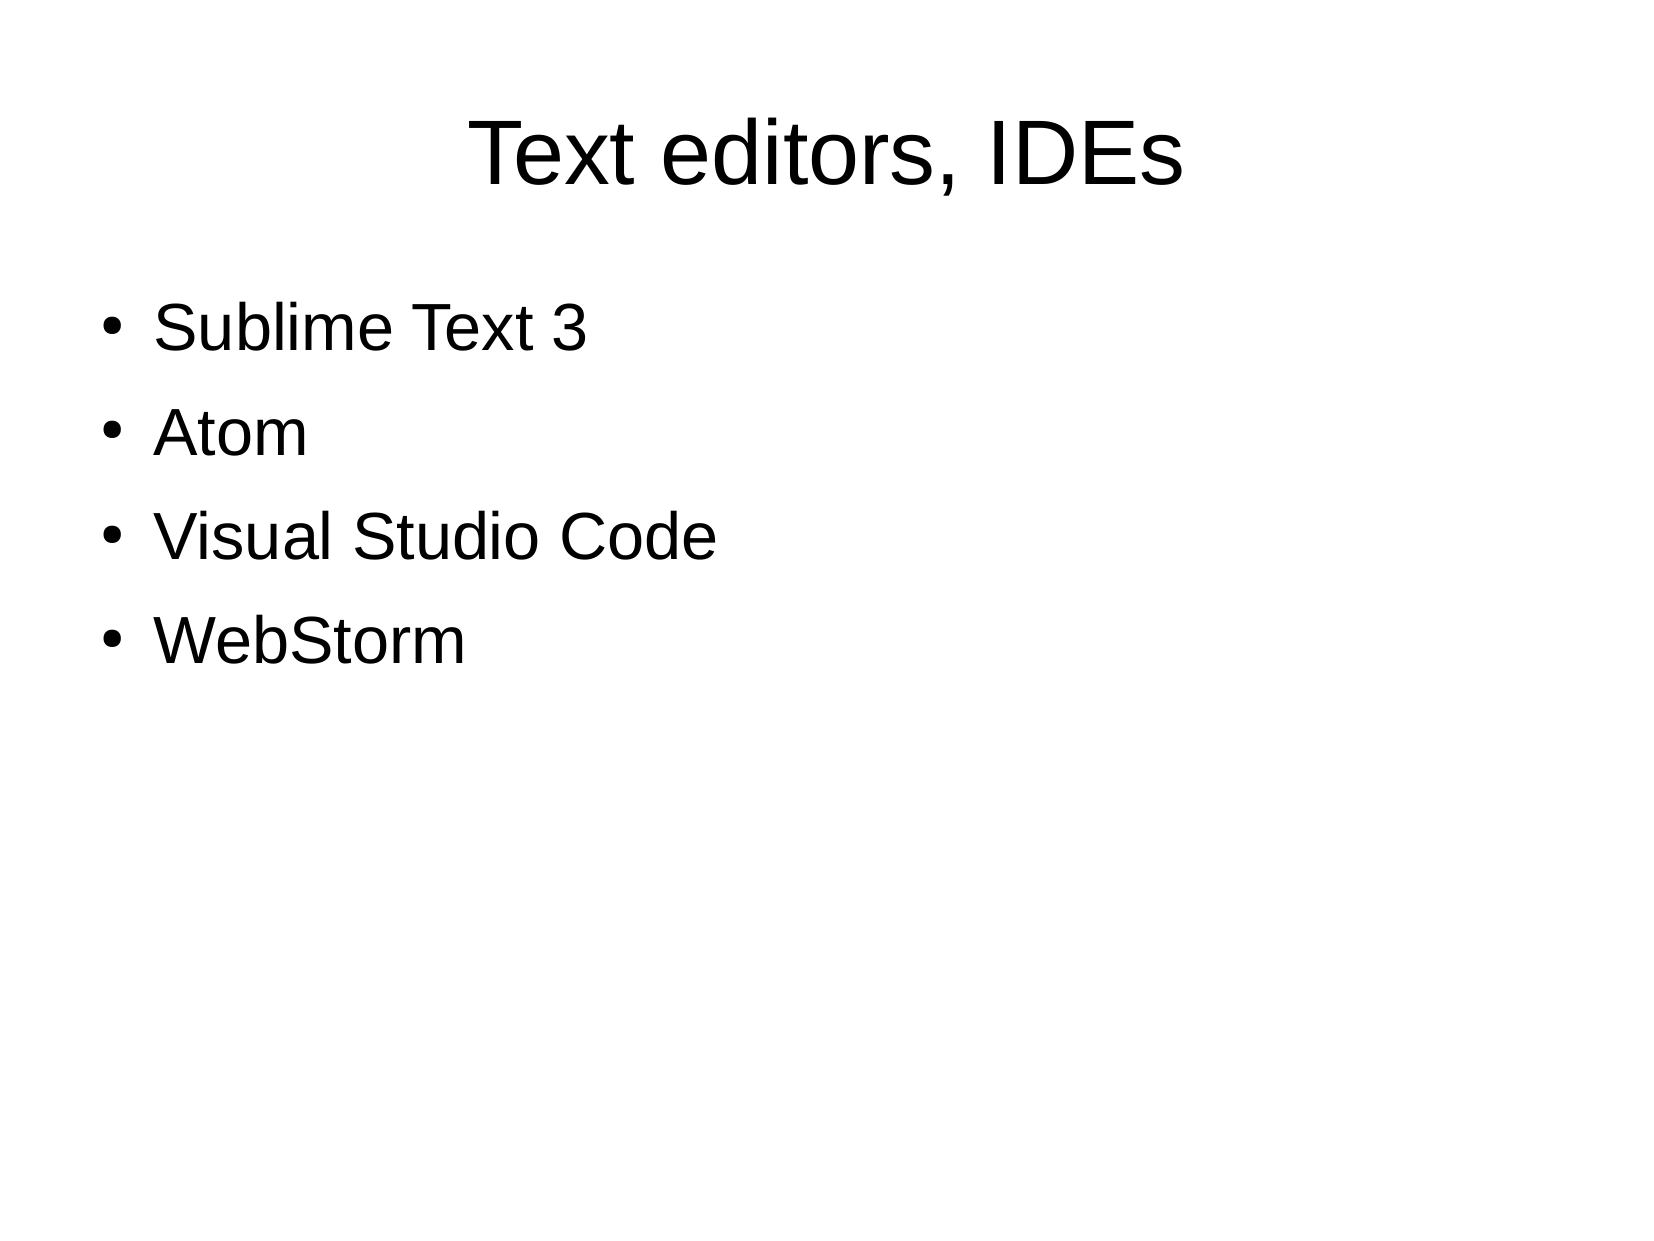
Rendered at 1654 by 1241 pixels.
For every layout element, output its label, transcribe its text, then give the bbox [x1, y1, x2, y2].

list Sublime Text 3 Atom Visual Studio Code WebStorm [82, 290, 1571, 1010]
title Text editors, IDEs [82, 49, 1571, 257]
